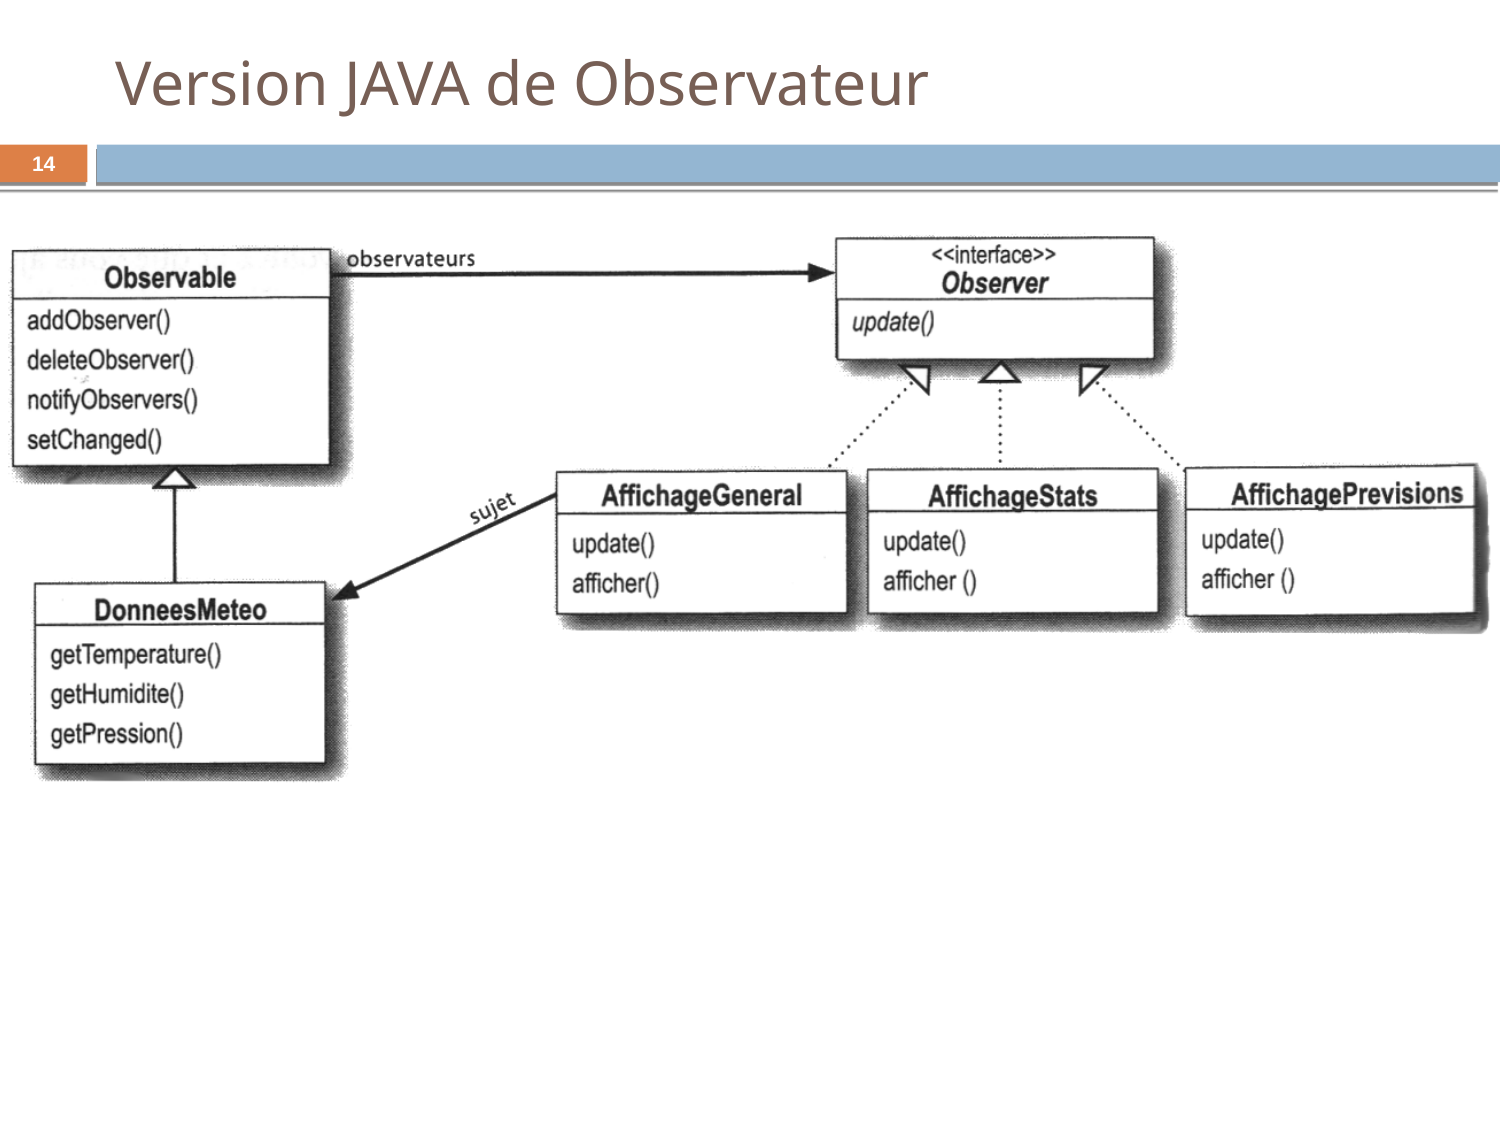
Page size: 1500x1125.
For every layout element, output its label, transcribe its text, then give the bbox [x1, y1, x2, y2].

slide_number <numéro> [0, 143, 88, 184]
title Version JAVA de Observateur [100, 37, 1438, 126]
picture [5, 219, 1495, 810]
